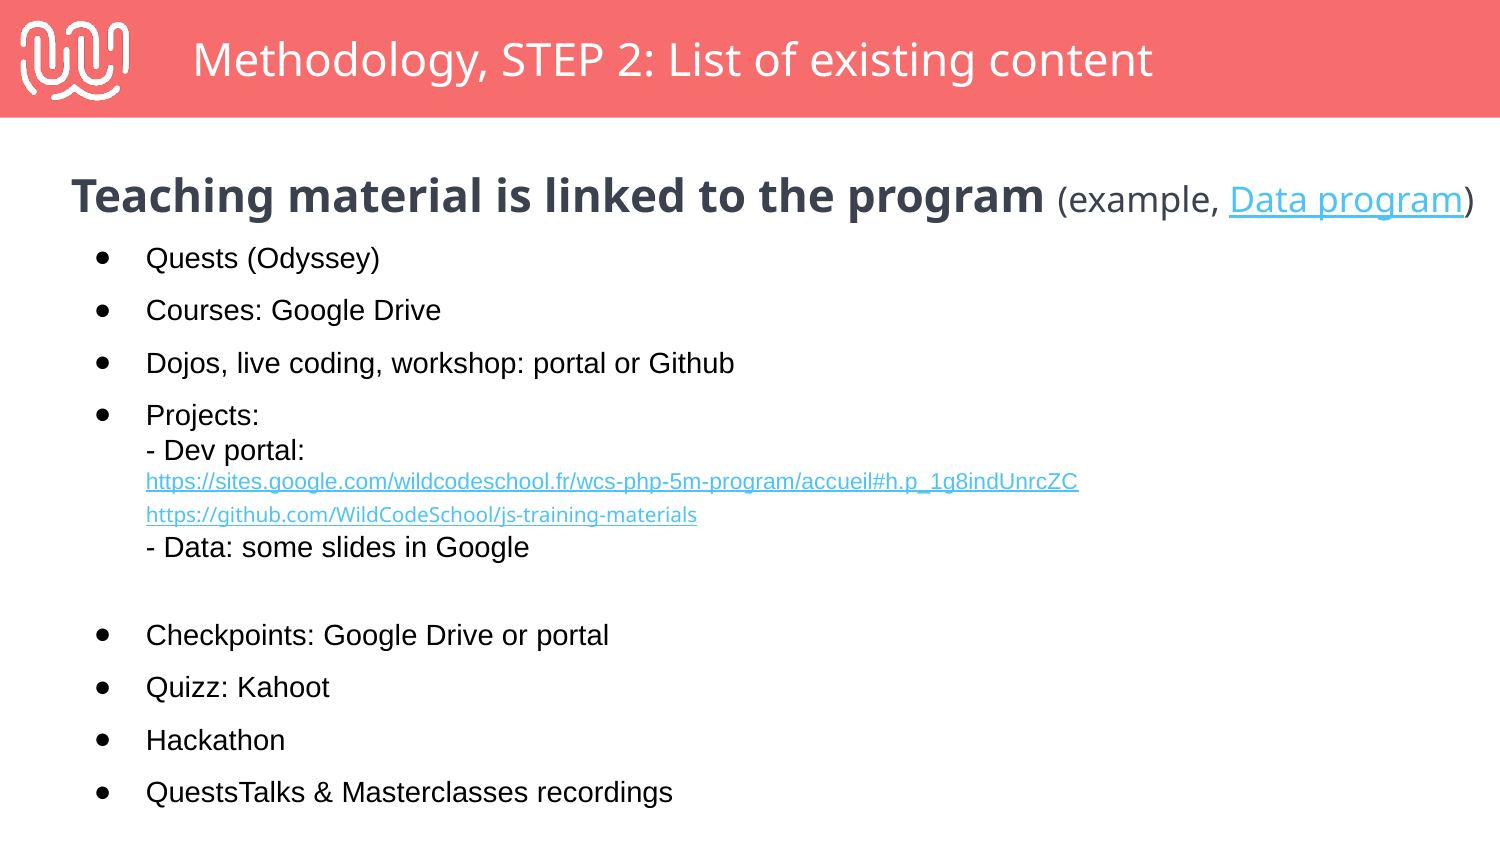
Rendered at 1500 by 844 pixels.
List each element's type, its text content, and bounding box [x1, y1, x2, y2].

list Teaching material is linked to the program (example, Data program) Quests (Odyssey) Courses: Google Drive Dojos, live coding, workshop: portal or Github Projects: - Dev portal: https://sites.google.com/wildcodeschool.fr/wcs-php-5m-program/accueil#h.p_1g8indUnrcZC https://github.com/WildCodeSchool/js-training-materials - Data: some slides in Google Checkpoints: Google Drive or portal Quizz: Kahoot Hackathon QuestsTalks & Masterclasses recordings [70, 158, 1500, 581]
picture [20, 20, 134, 101]
title Methodology, STEP 2: List of existing content [192, 0, 1236, 118]
